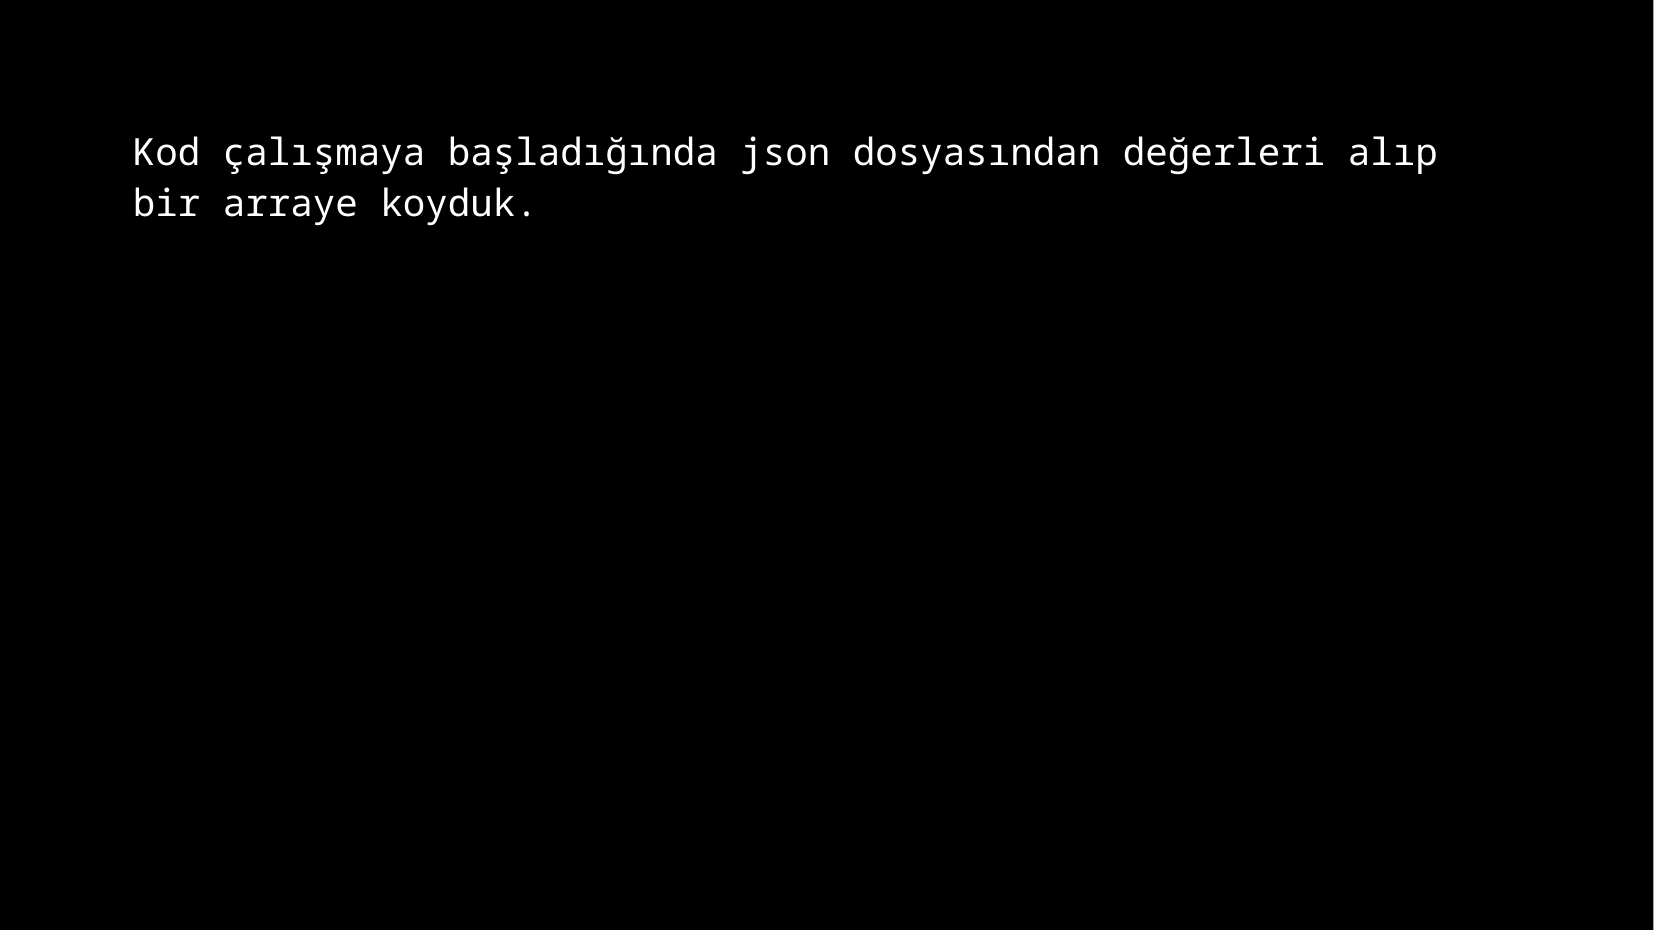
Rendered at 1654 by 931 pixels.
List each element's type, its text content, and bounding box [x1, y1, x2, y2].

text_box Kod çalışmaya başladığında json dosyasından değerleri alıp bir arraye koyduk. [118, 118, 1536, 827]
